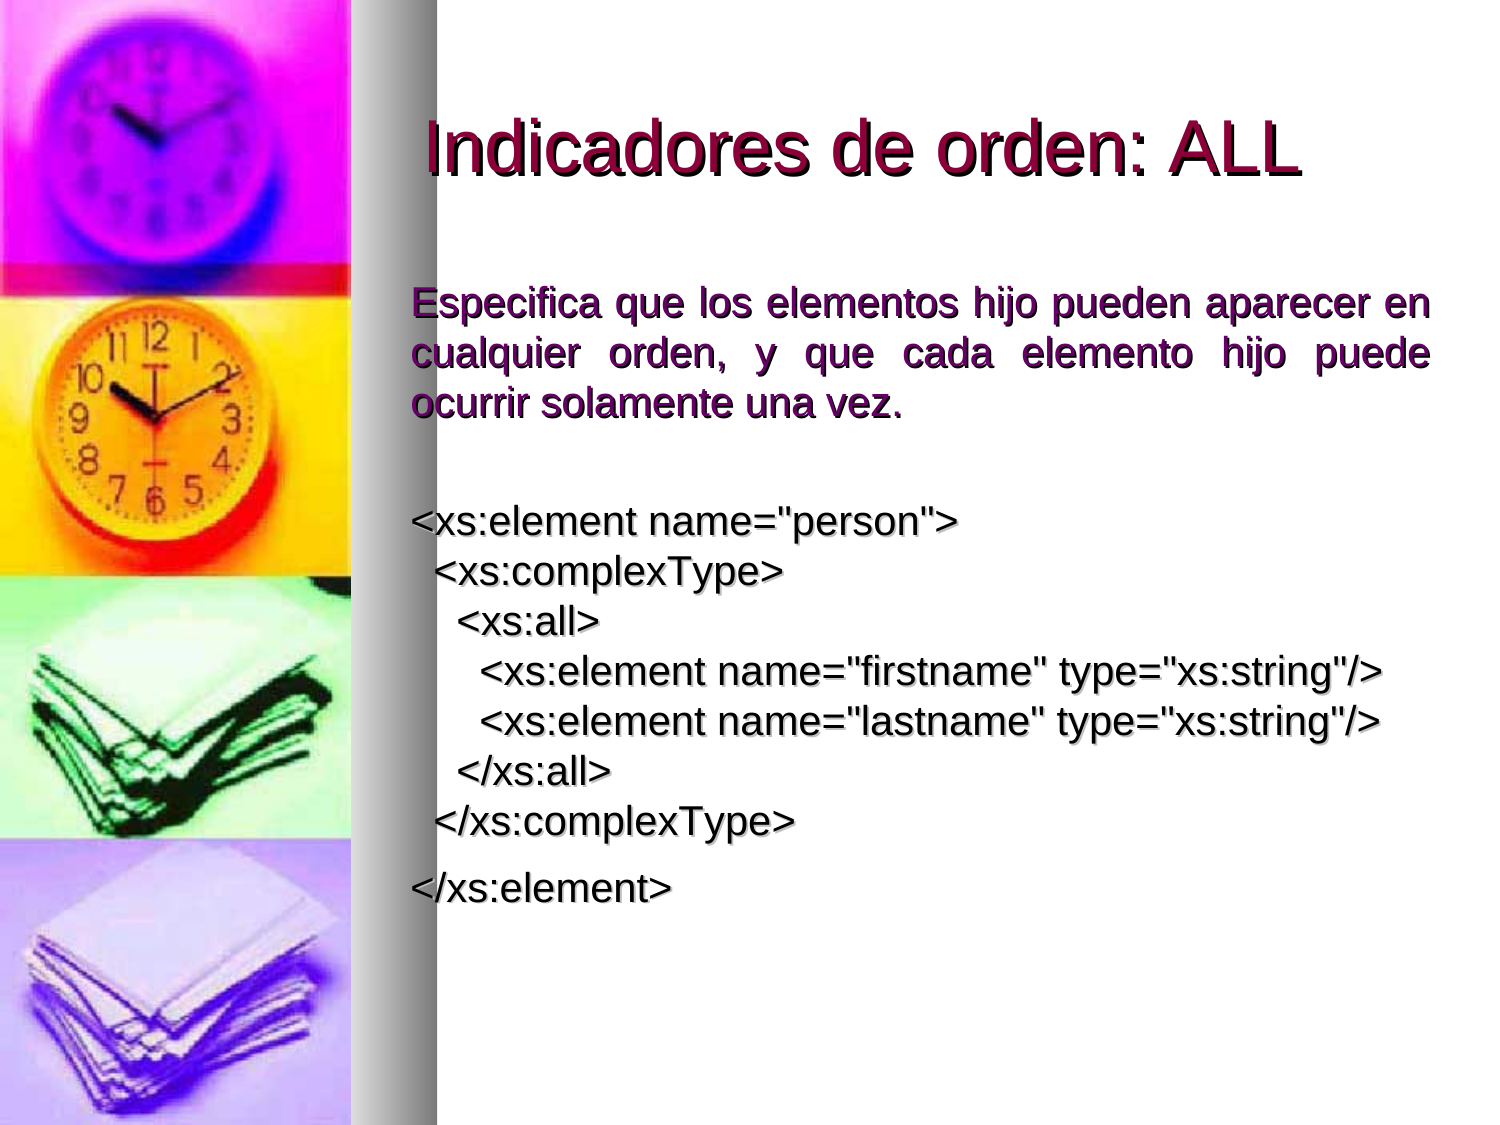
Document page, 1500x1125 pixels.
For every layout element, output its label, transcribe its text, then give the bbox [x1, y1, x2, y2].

list Especifica que los elementos hijo pueden aparecer en cualquier orden, y que cada elemento hijo puede ocurrir solamente una vez. <xs:element name="person"> <xs:complexType> <xs:all> <xs:element name="firstname" type="xs:string"/> <xs:element name="lastname" type="xs:string"/> </xs:all> </xs:complexType> </xs:element> [395, 267, 1446, 1005]
picture [0, 0, 351, 1125]
title Indicadores de orden: ALL [407, 42, 1458, 243]
